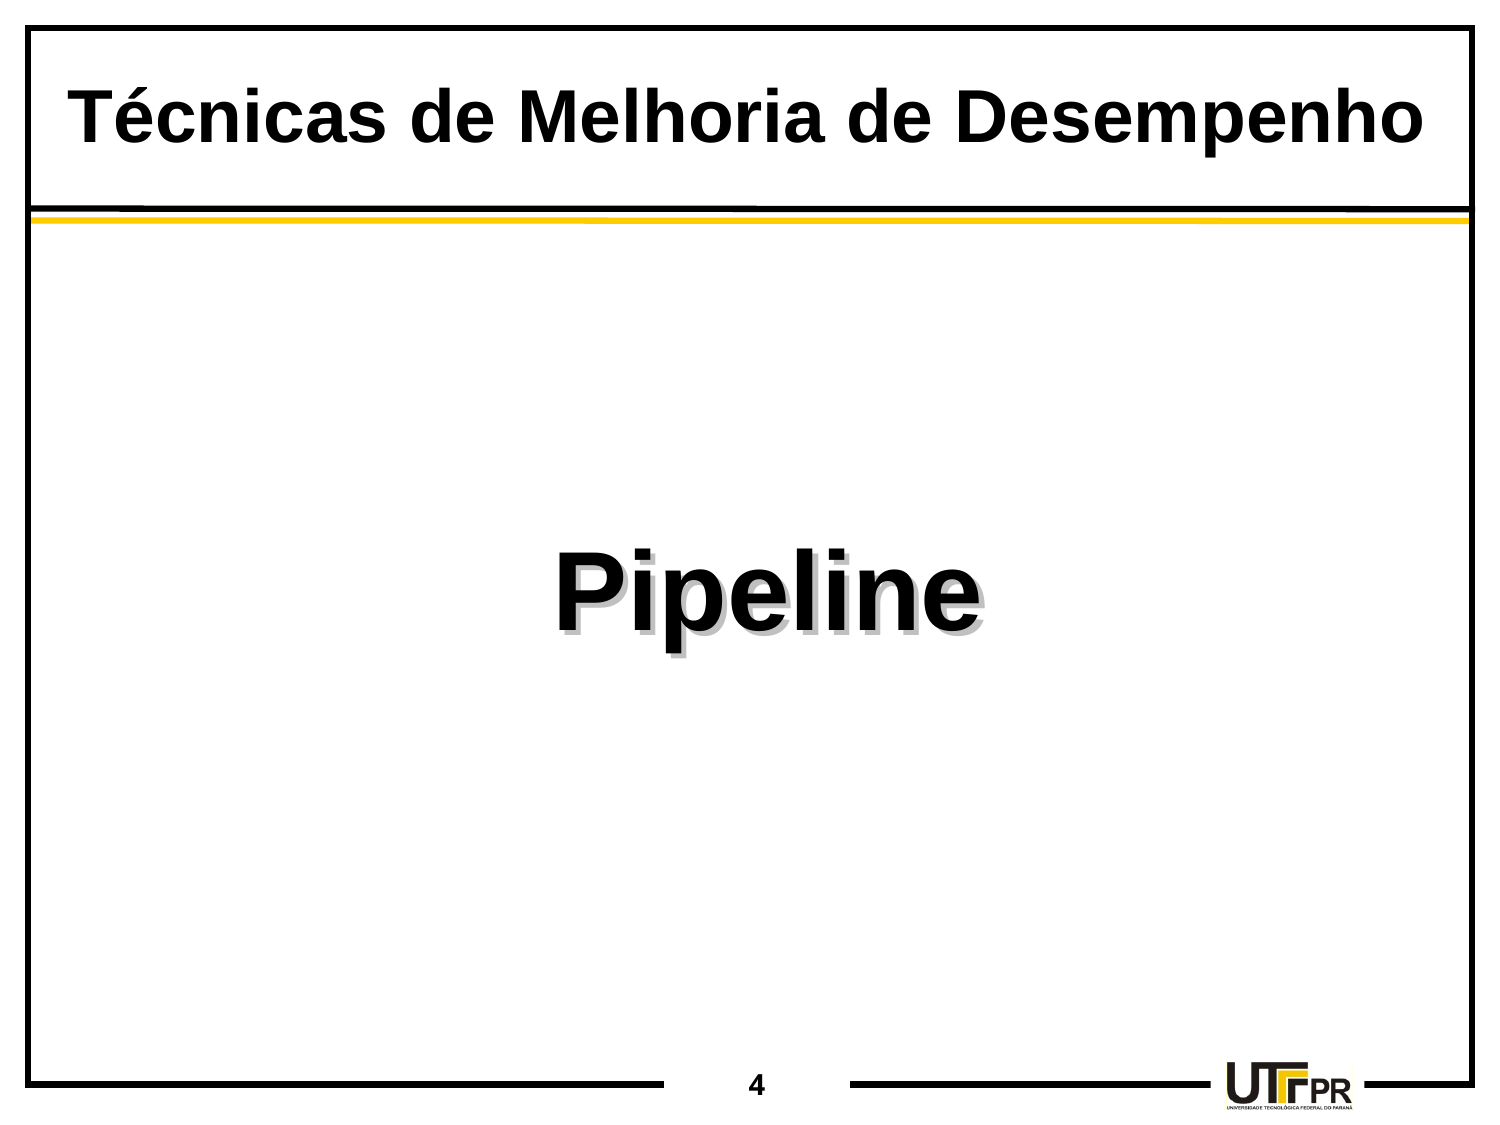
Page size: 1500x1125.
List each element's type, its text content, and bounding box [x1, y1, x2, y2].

title Técnicas de Melhoria de Desempenho [23, 43, 1471, 194]
picture [1226, 1062, 1353, 1110]
list Pipeline [72, 257, 1428, 1015]
